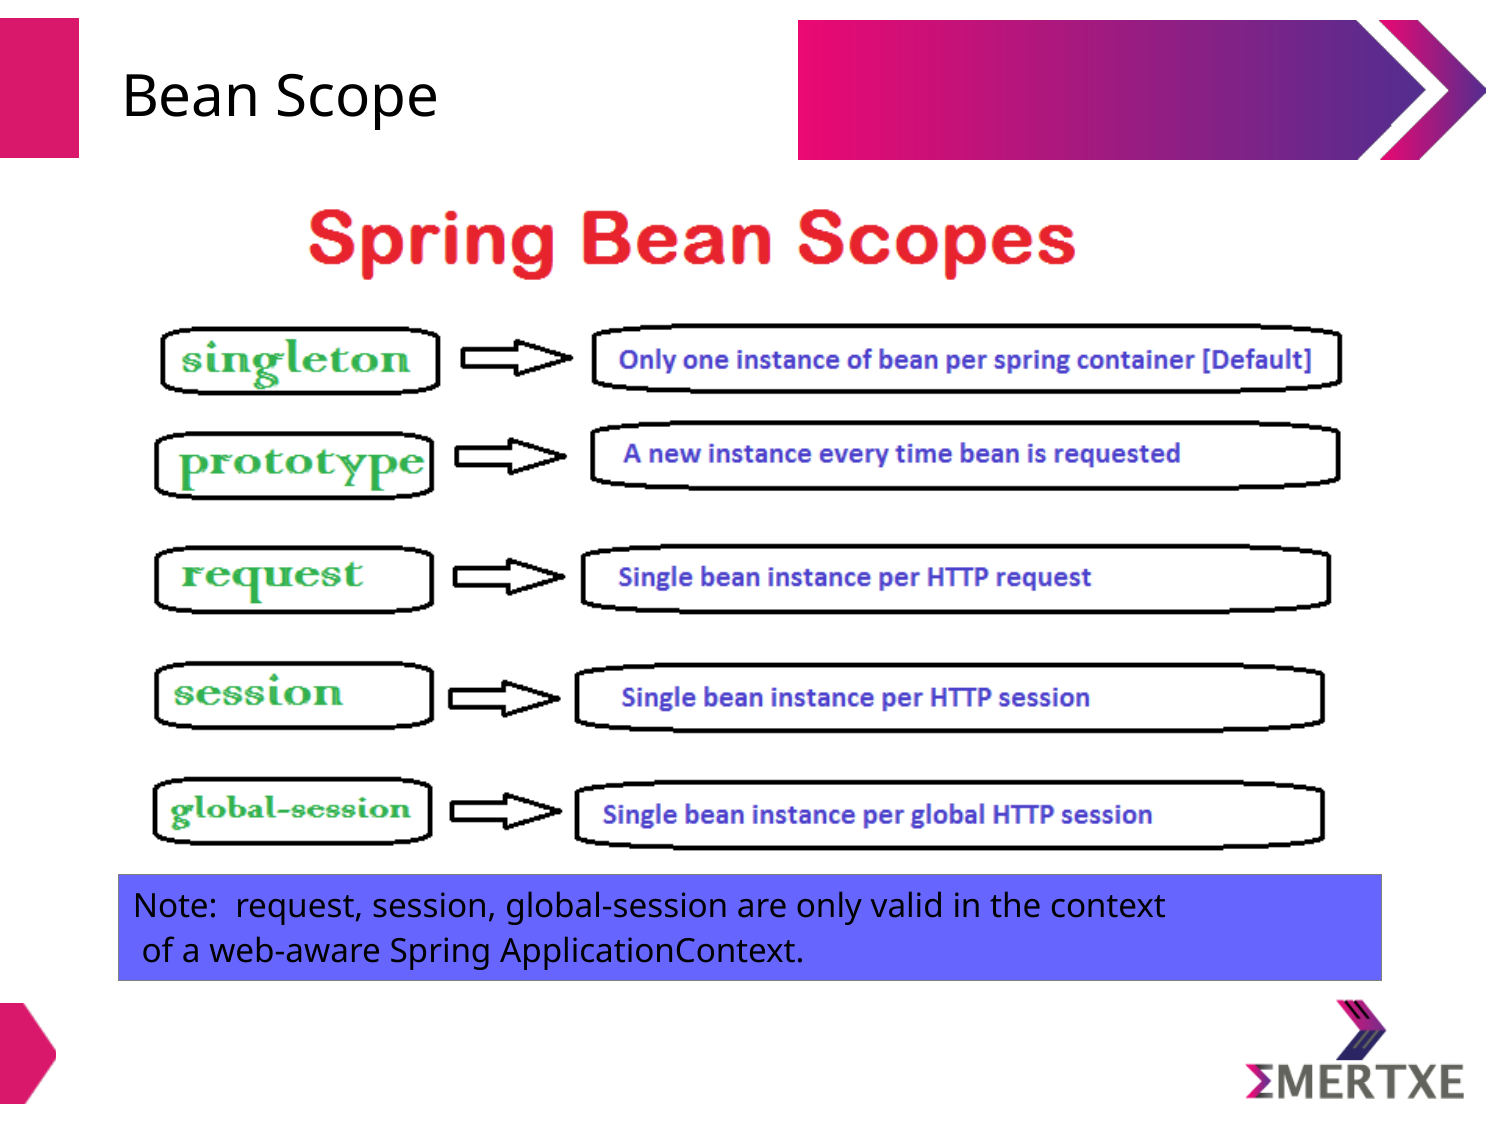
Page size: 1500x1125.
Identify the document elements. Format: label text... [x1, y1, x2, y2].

picture [92, 194, 1408, 910]
text_box Bean Scope [106, 47, 745, 131]
picture [1245, 996, 1465, 1099]
text_box Note: request, session, global-session are only valid in the context of a web-aware Spring ApplicationContext. [118, 874, 1382, 981]
picture [798, 20, 1486, 160]
